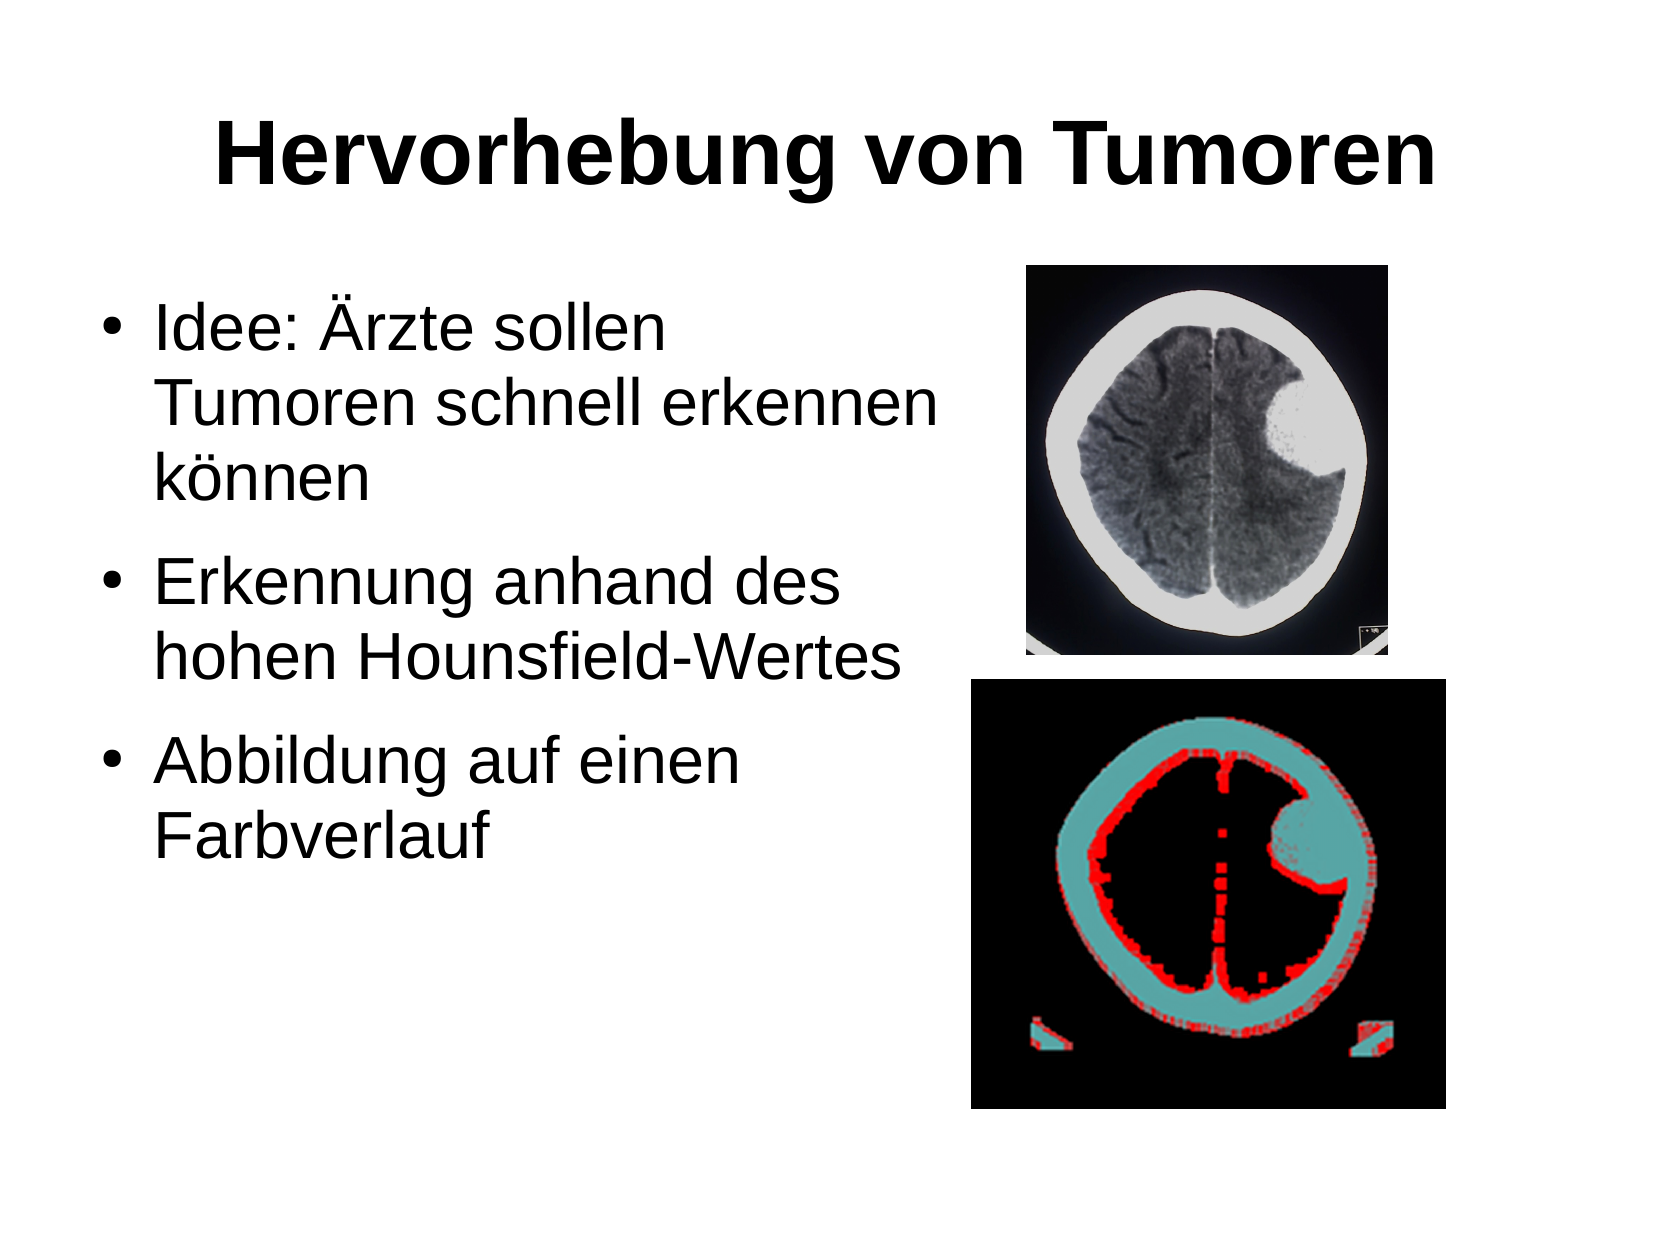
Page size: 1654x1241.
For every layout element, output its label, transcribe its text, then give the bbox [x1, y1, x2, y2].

title Hervorhebung von Tumoren [82, 49, 1571, 257]
picture [1026, 265, 1388, 655]
list Idee: Ärzte sollen Tumoren schnell erkennen können Erkennung anhand des hohen Hounsfield-Wertes Abbildung auf einen Farbverlauf [82, 290, 945, 1109]
picture [971, 679, 1446, 1109]
